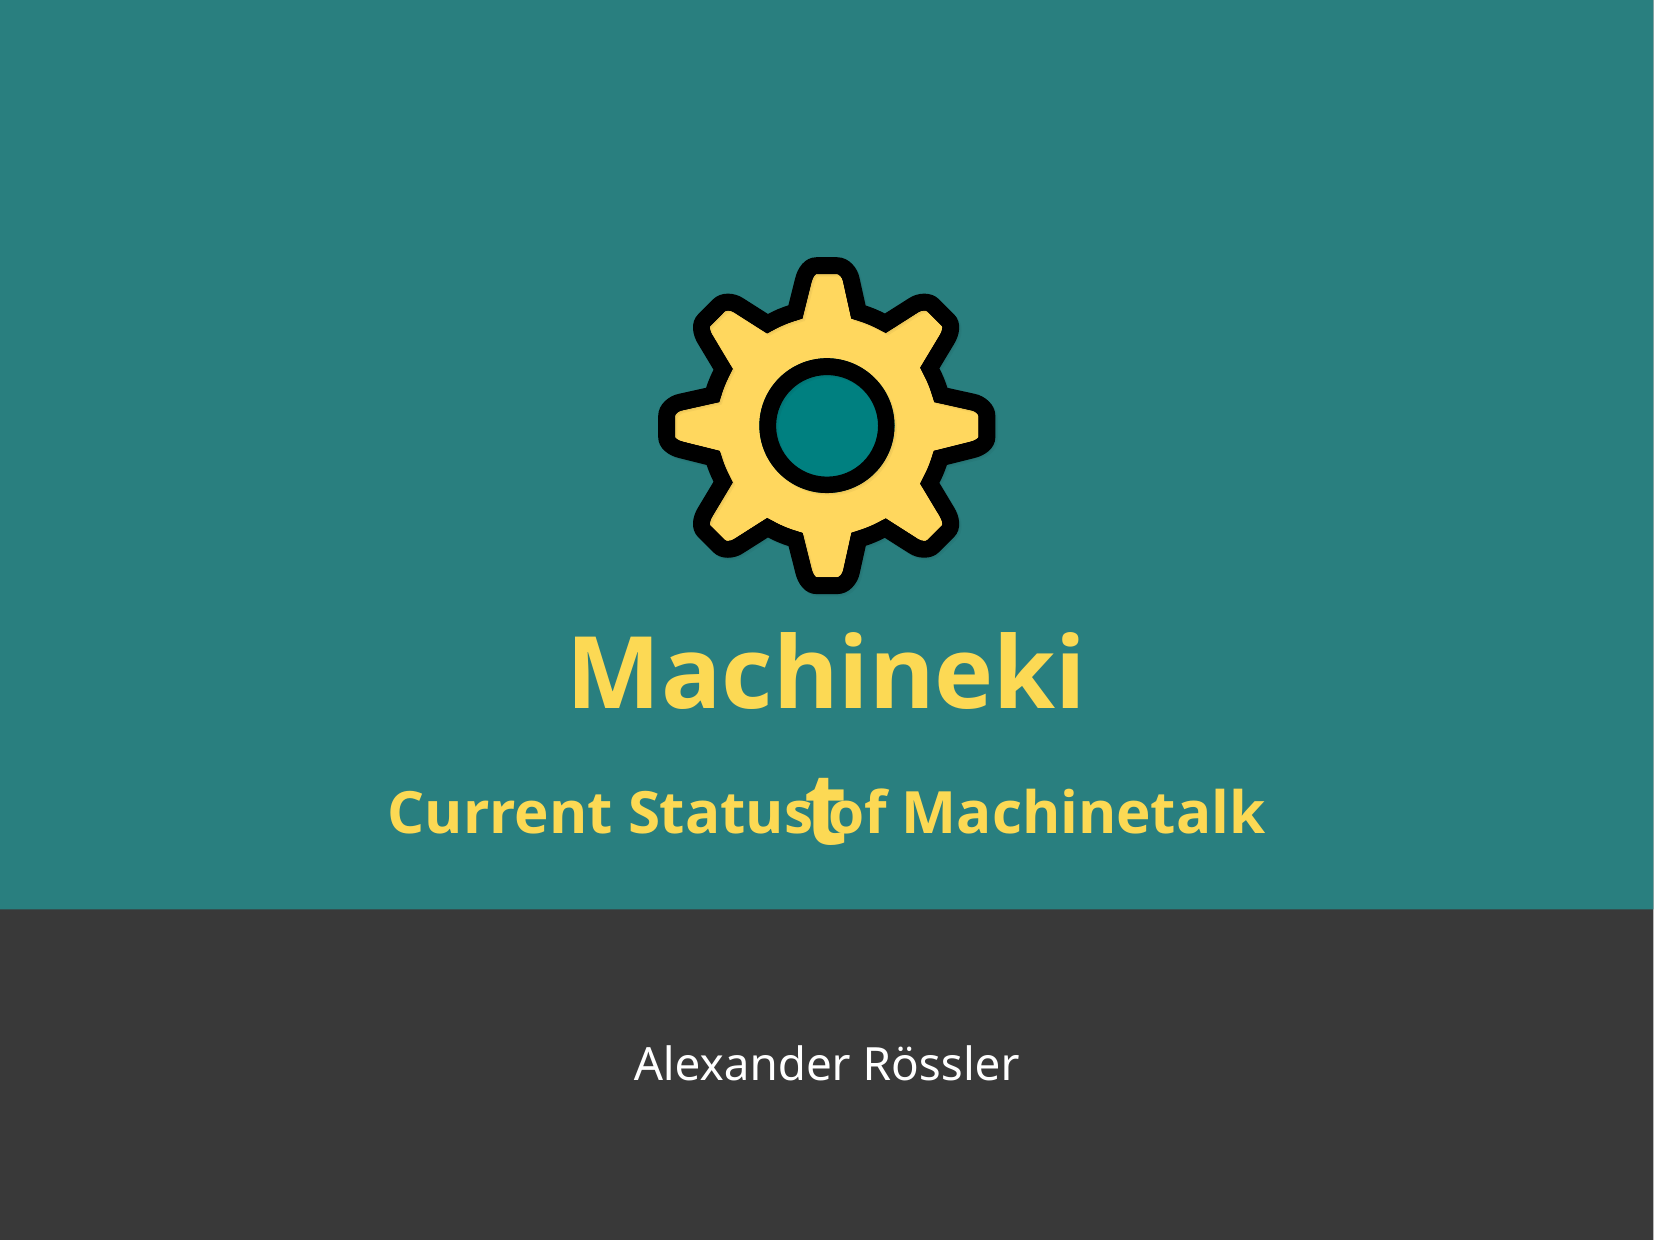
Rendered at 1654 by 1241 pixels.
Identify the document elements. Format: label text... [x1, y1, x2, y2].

title Current Status of Machinetalk [59, 732, 1595, 890]
subtitle Alexander Rössler [59, 944, 1595, 1182]
